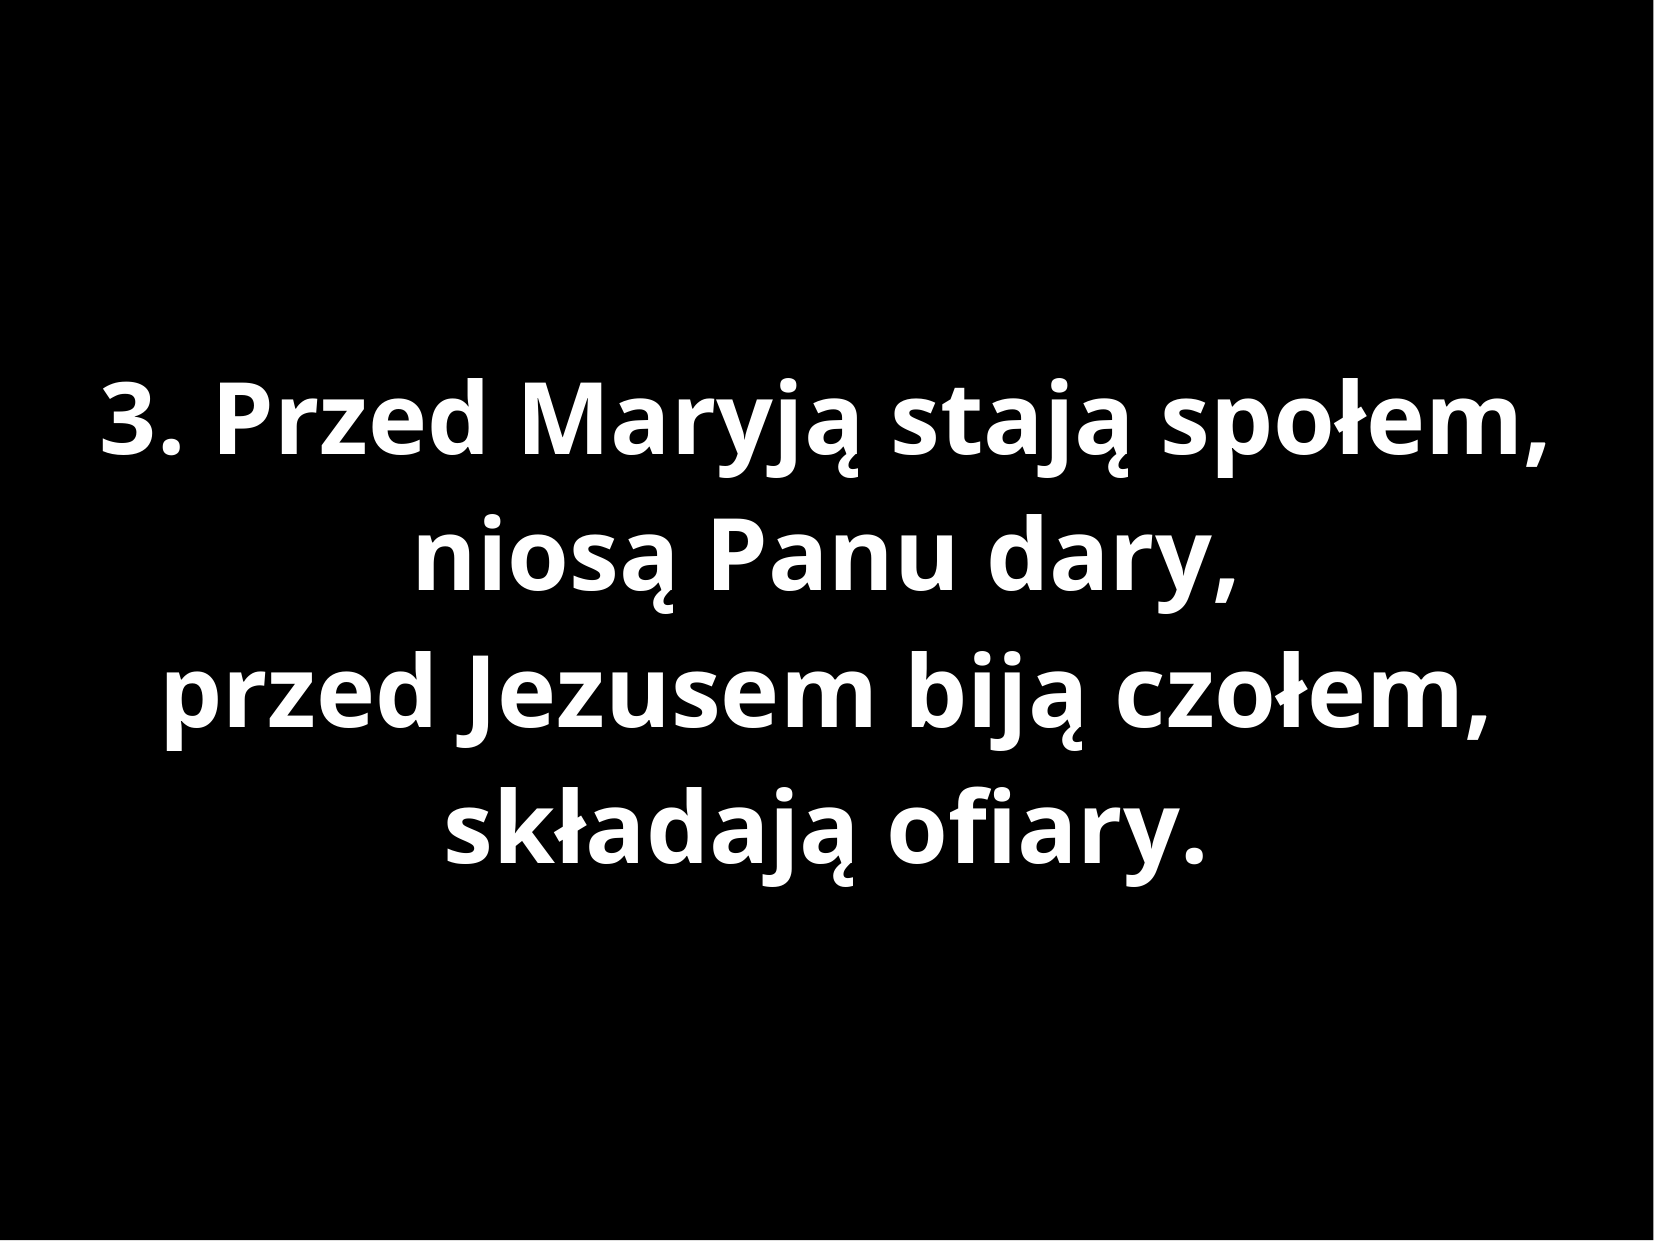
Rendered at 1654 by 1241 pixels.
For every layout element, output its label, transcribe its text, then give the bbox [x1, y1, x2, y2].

title 3. Przed Maryją stają społem, niosą Panu dary, przed Jezusem biją czołem, składają ofiary. [0, 0, 1654, 1241]
